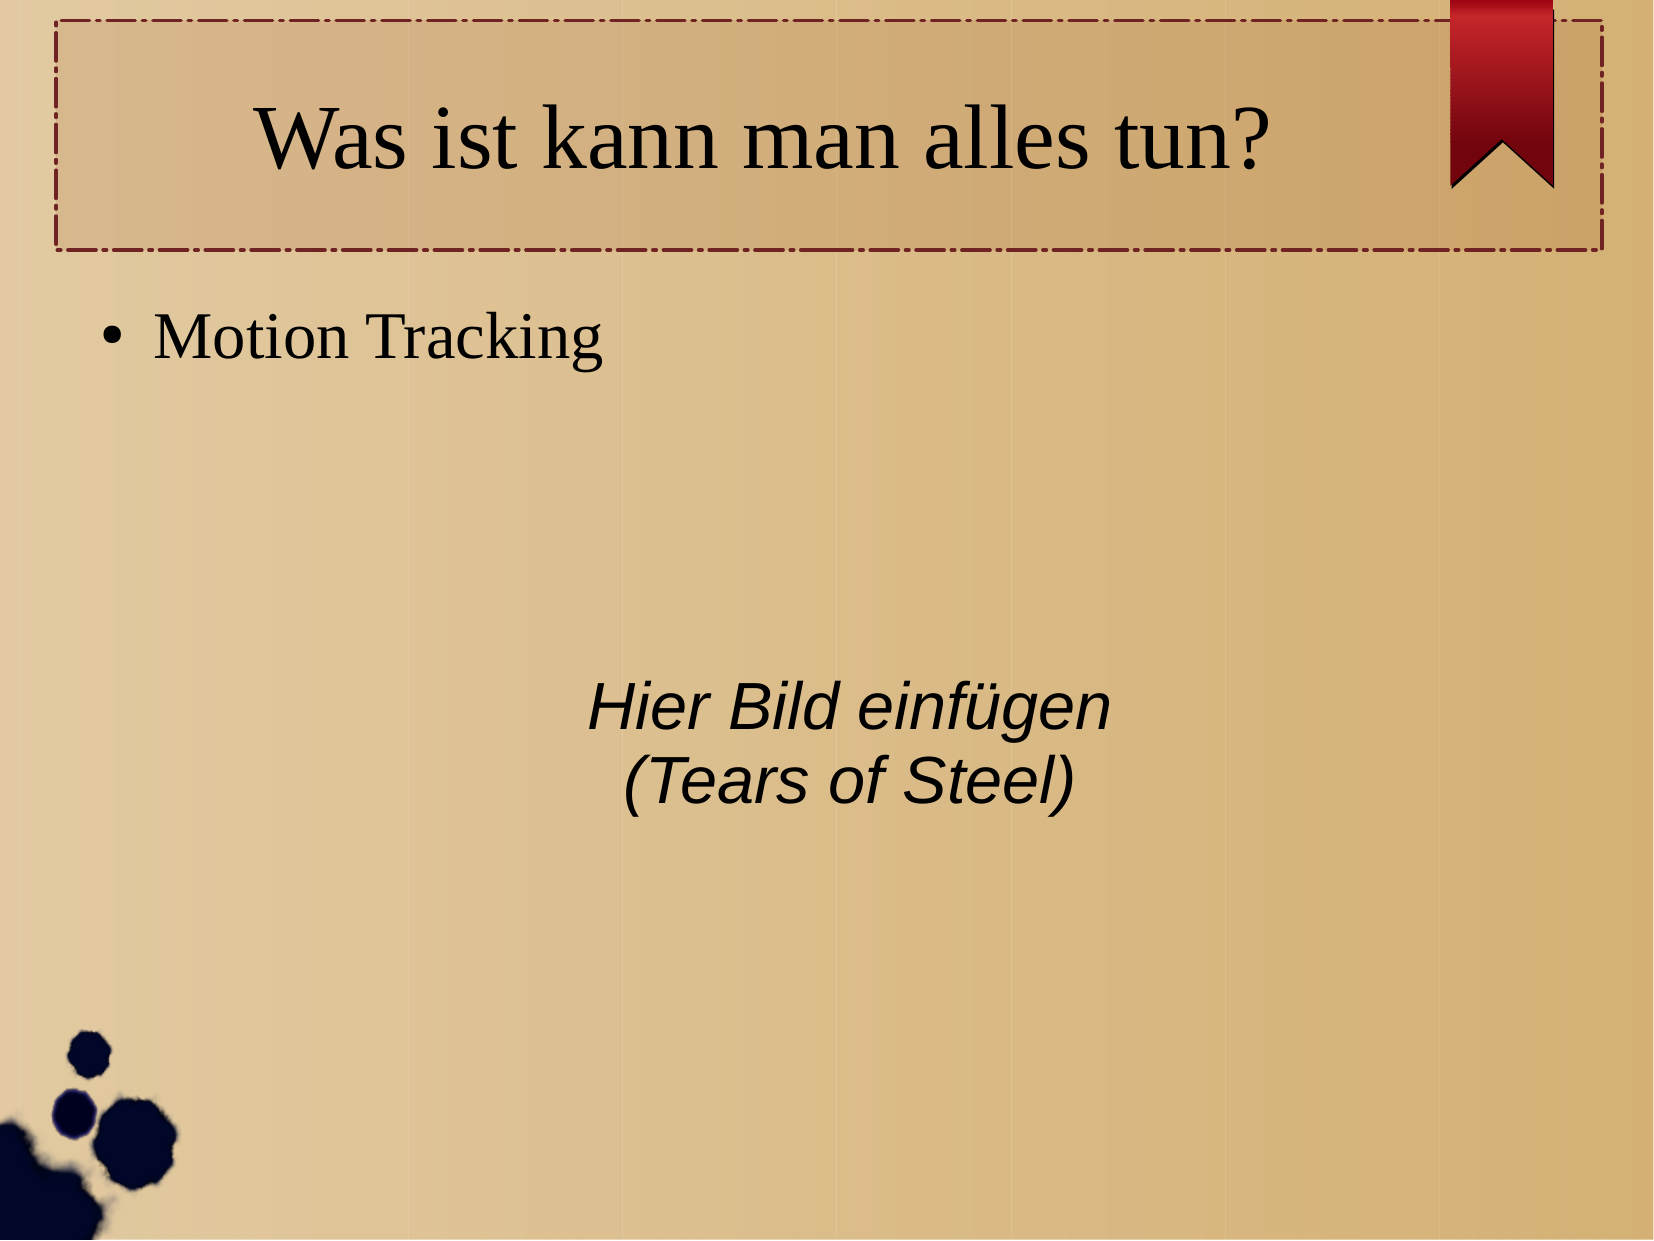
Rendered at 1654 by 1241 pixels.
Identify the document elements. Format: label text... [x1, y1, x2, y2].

title Was ist kann man alles tun? [82, 47, 1412, 229]
text_box Hier Bild einfügen (Tears of Steel) [507, 661, 1193, 901]
list Motion Tracking [82, 299, 1571, 438]
